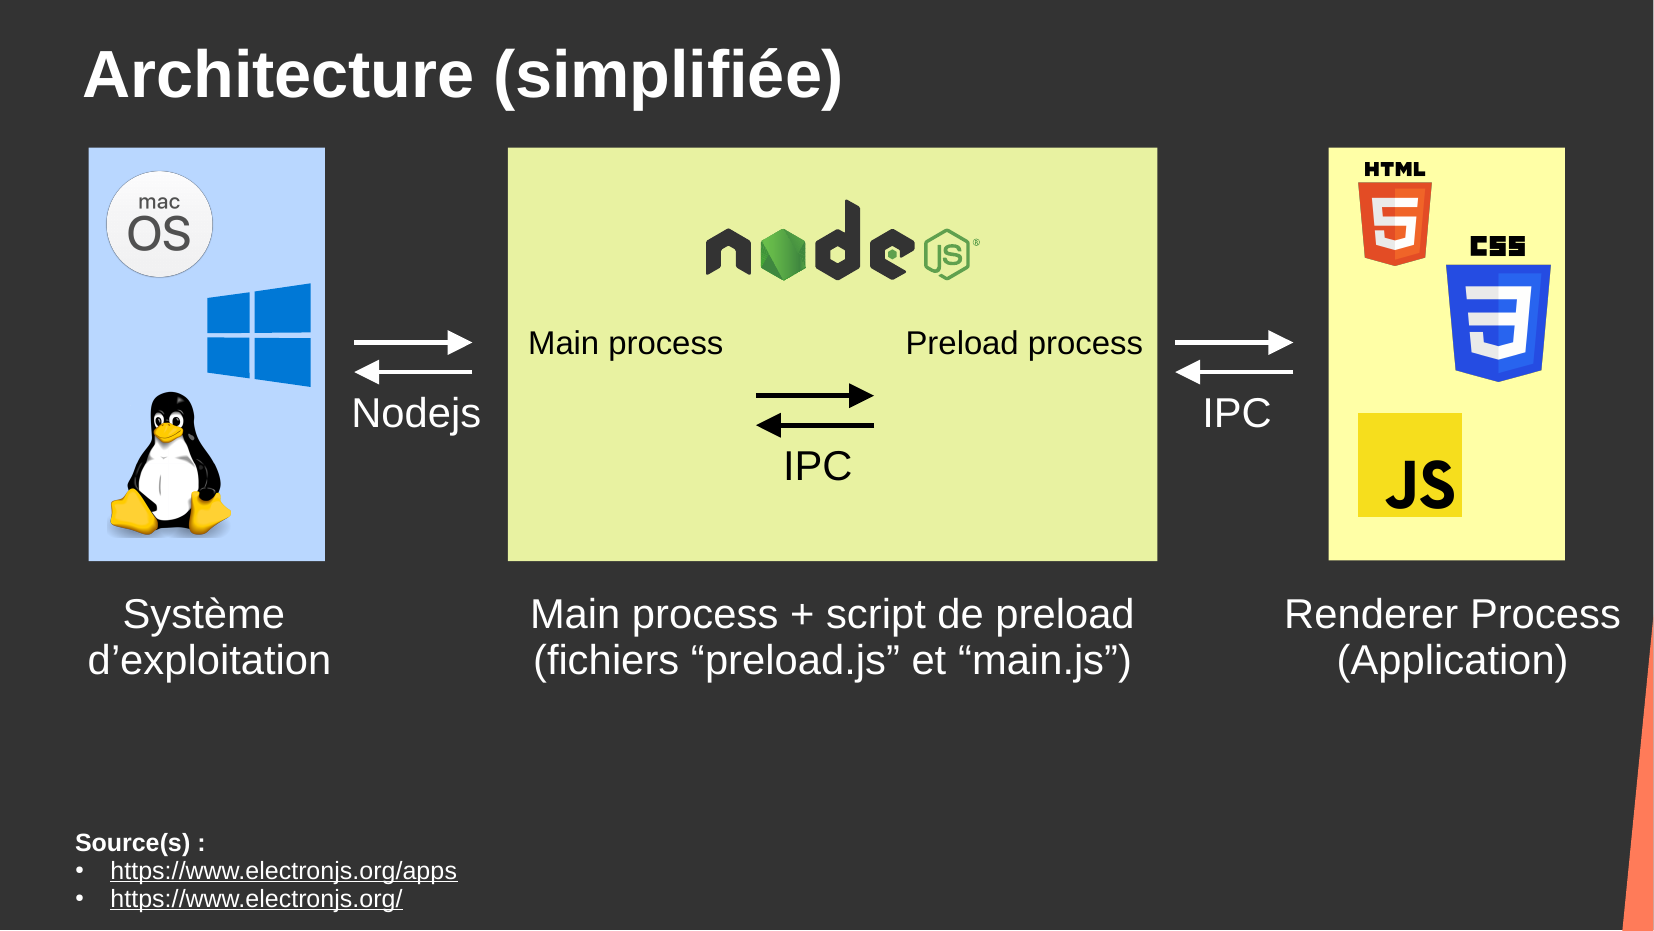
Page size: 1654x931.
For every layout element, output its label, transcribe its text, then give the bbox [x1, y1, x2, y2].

picture [1343, 162, 1551, 382]
text_box [507, 147, 1158, 324]
text_box Source(s) : https://www.electronjs.org/apps https://www.electronjs.org/ [60, 821, 1546, 931]
list Renderer Process (Application) [1275, 590, 1630, 709]
text_box [507, 325, 1158, 562]
text_box [1622, 609, 1654, 931]
list Nodejs [342, 389, 491, 449]
list Main process + script de preload (fichiers “preload.js” et “main.js”) [507, 590, 1158, 739]
title Architecture (simplifiée) [82, 37, 1571, 112]
picture [705, 155, 981, 325]
list Main process [507, 324, 745, 384]
list Preload process [891, 324, 1158, 384]
list Système d’exploitation [17, 590, 402, 709]
picture [107, 389, 231, 538]
text_box [1328, 147, 1565, 561]
list IPC [1163, 389, 1312, 449]
list IPC [744, 442, 892, 502]
picture [1358, 413, 1462, 517]
picture [100, 165, 312, 388]
text_box [88, 147, 325, 562]
